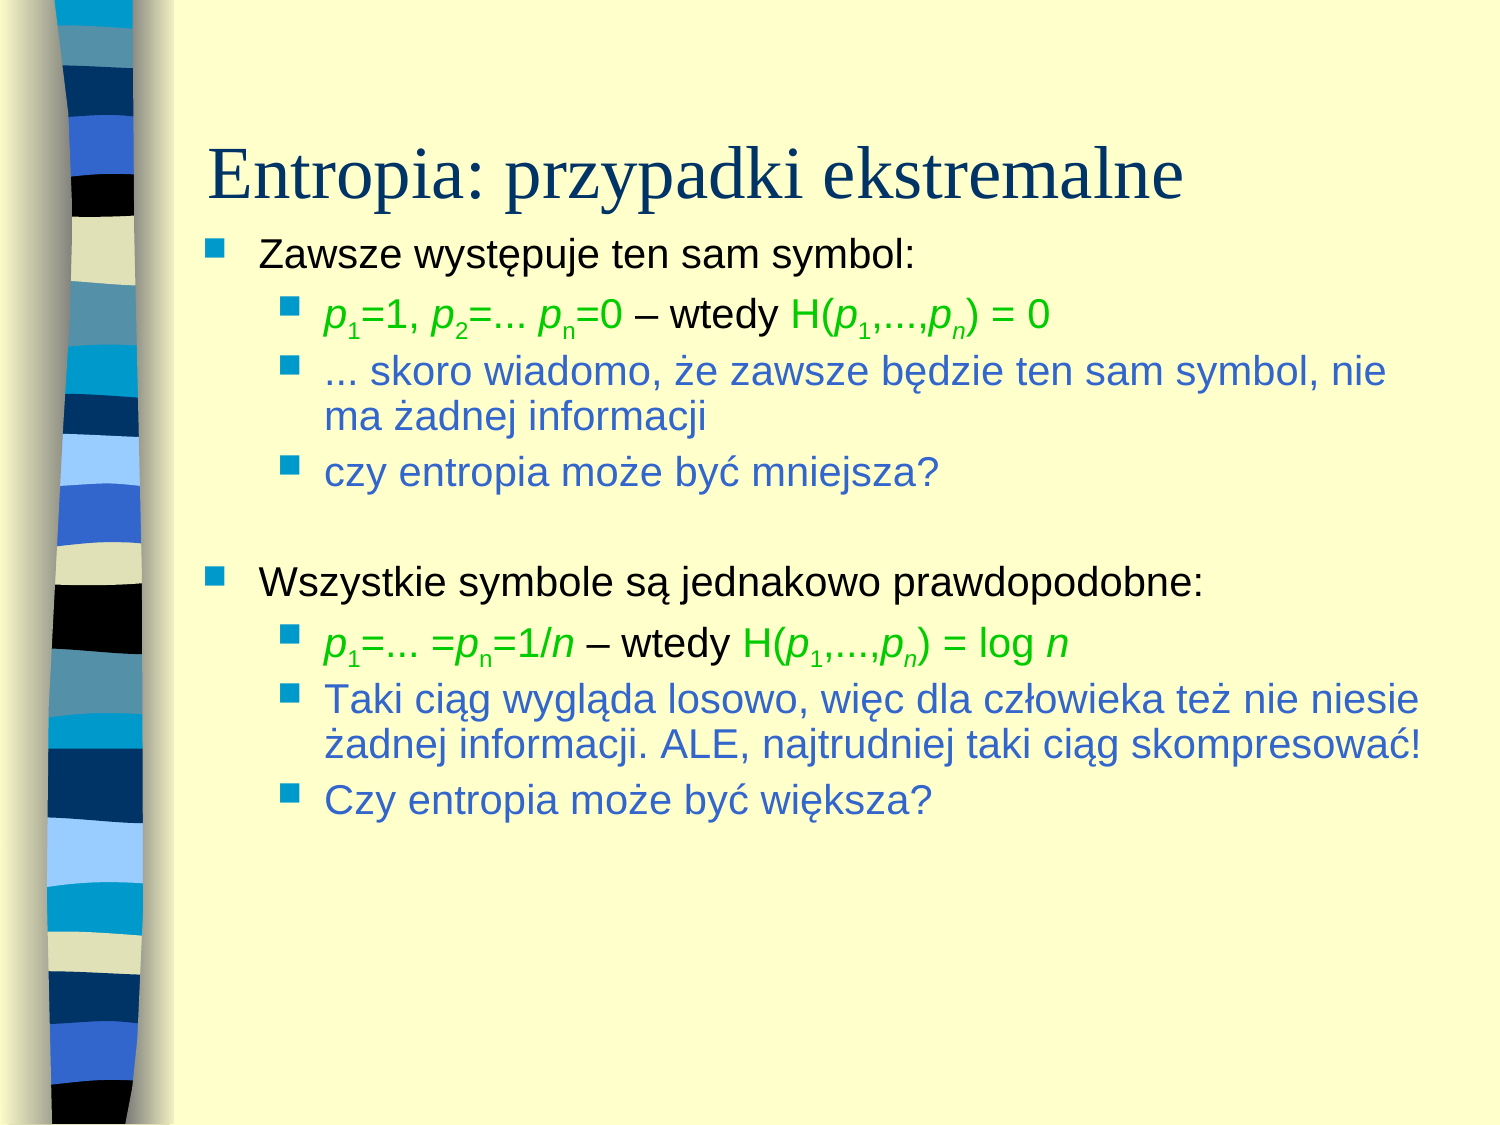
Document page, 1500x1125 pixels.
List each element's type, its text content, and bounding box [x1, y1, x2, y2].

list [174, 237, 1450, 913]
text_box Zawsze występuje ten sam symbol: p1=1, p2=... pn=0 – wtedy H(p1,...,pn) = 0 ... skoro wiadomo, że zawsze będzie ten sam symbol, nie ma żadnej informacji czy entropia może być mniejsza? Wszystkie symbole są jednakowo prawdopodobne: p1=... =pn=1/n – wtedy H(p1,...,pn) = log n Taki ciąg wygląda losowo, więc dla człowieka też nie niesie żadnej informacji. ALE, najtrudniej taki ciąg skompresować! Czy entropia może być większa? [187, 224, 1463, 901]
title Entropia: przypadki ekstremalne [192, 74, 1468, 263]
